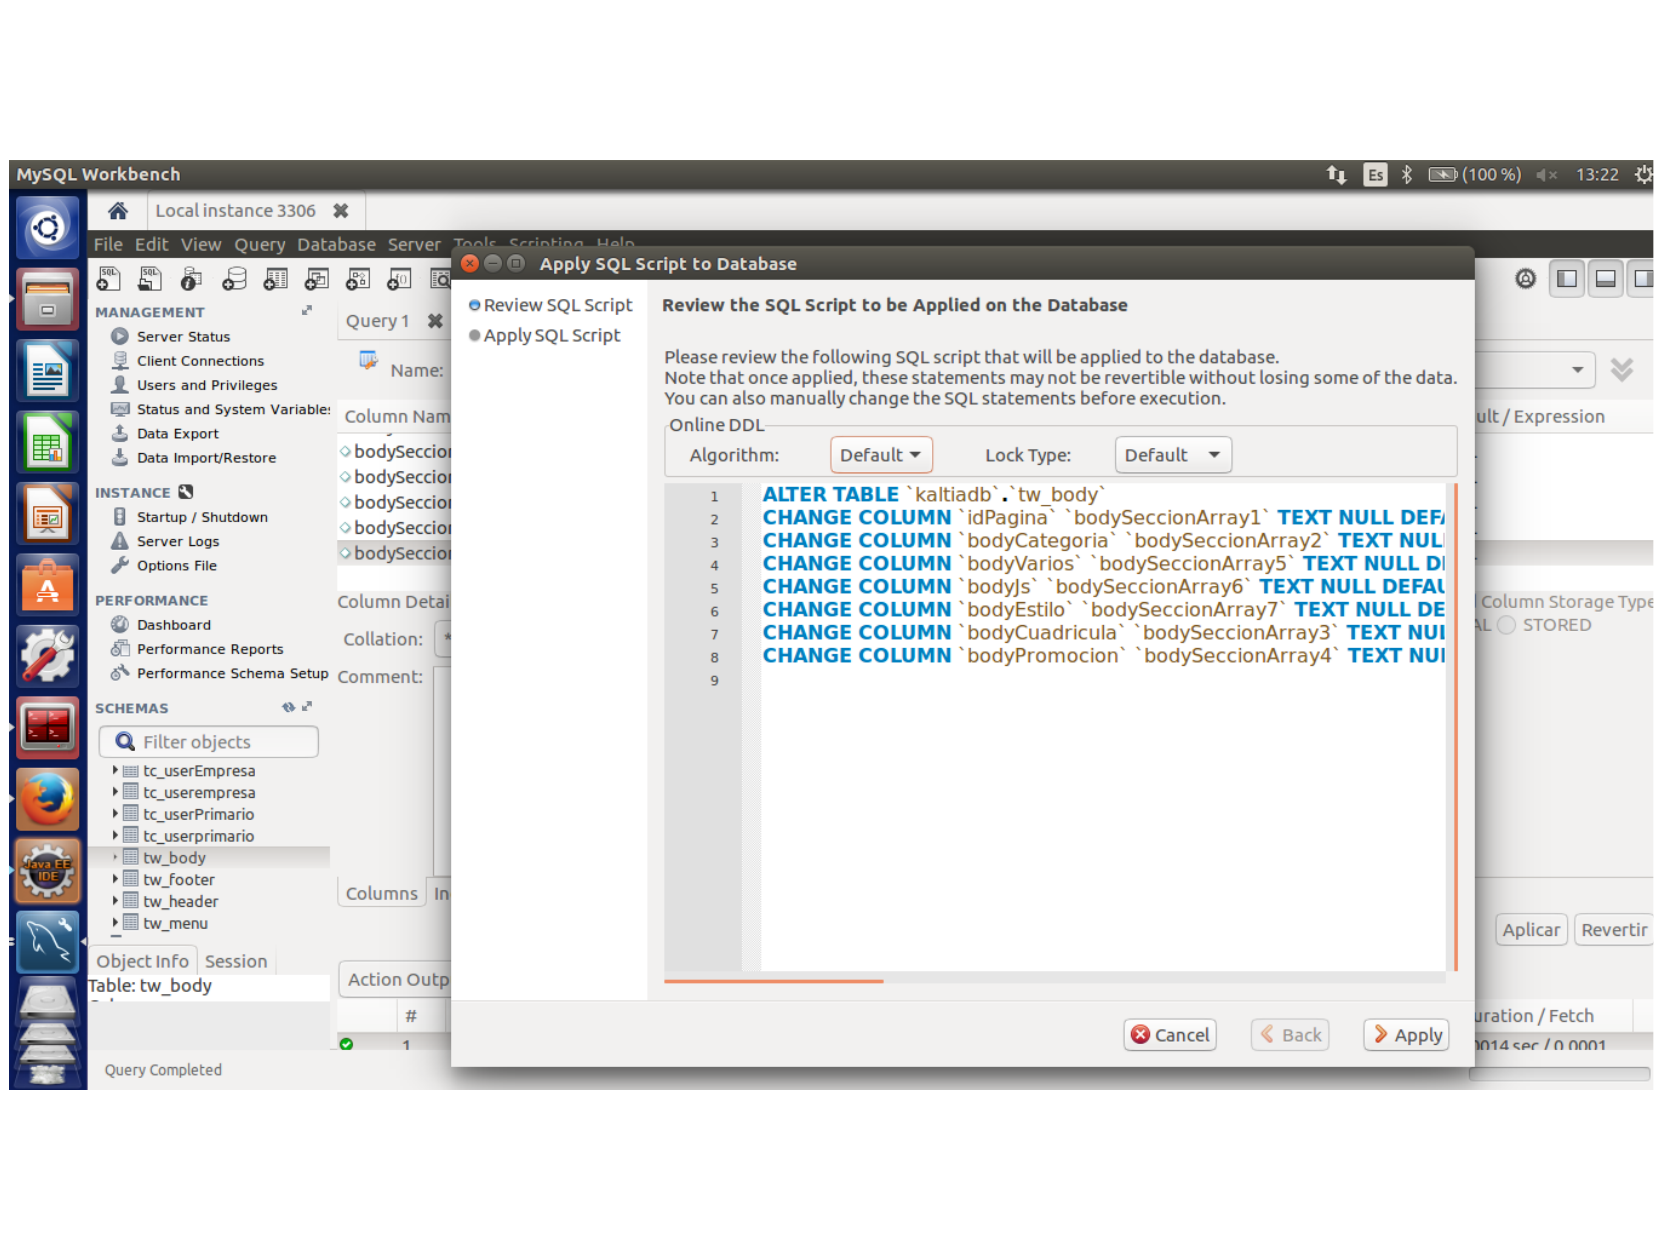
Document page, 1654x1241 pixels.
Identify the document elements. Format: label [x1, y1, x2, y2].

picture [9, 160, 1654, 1090]
